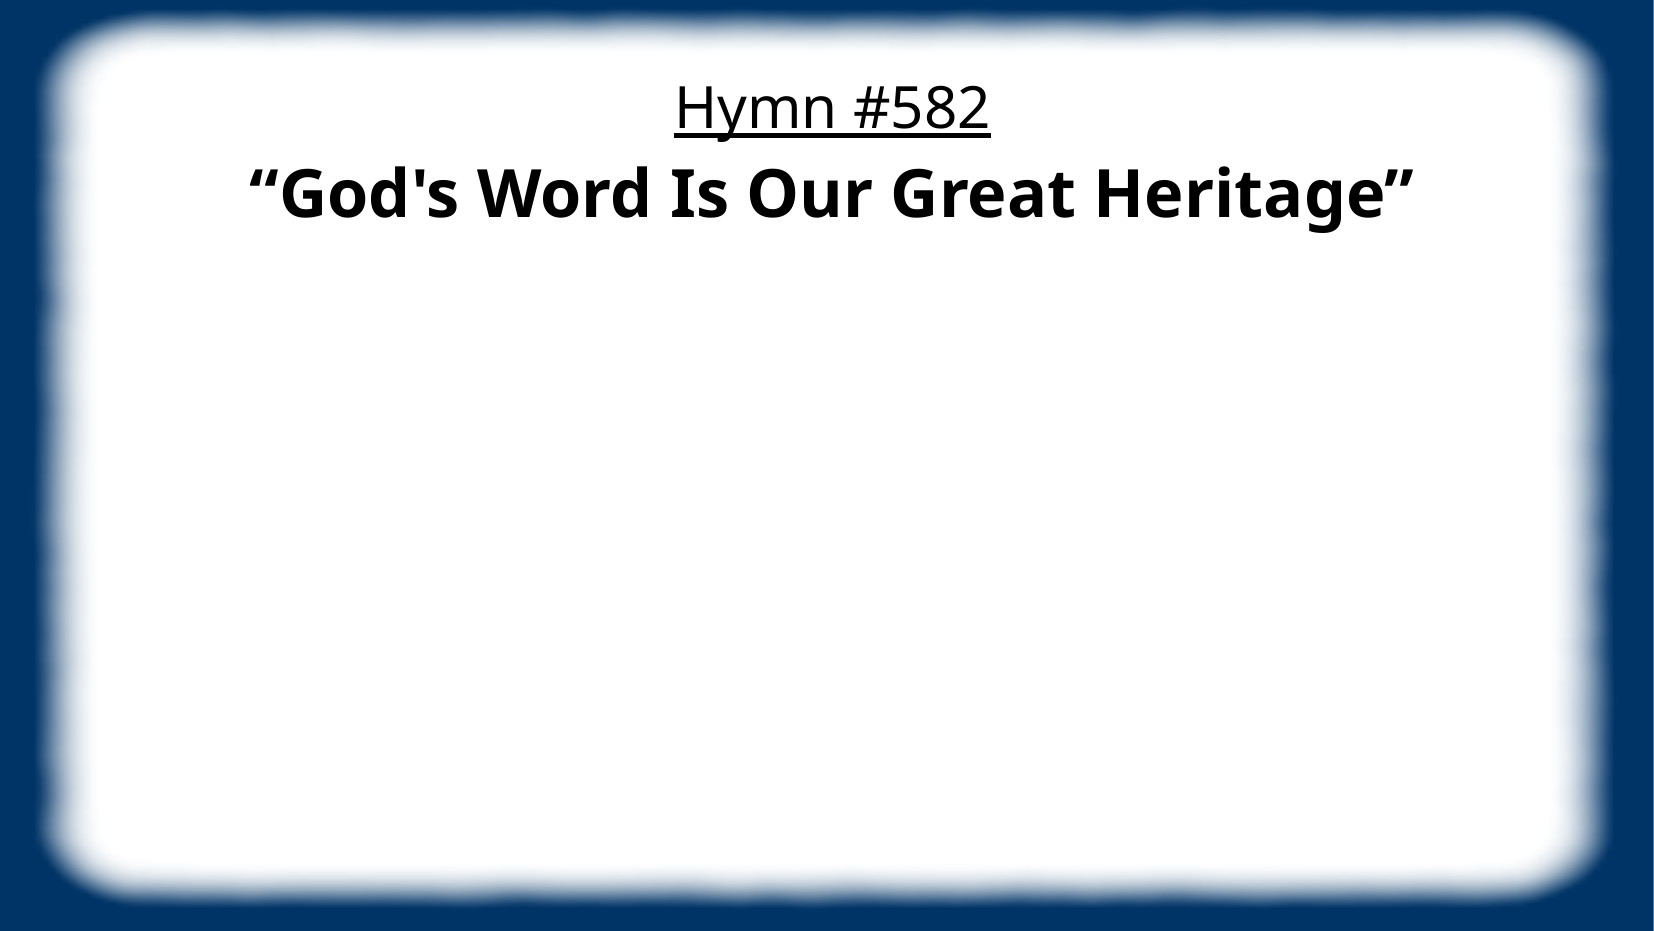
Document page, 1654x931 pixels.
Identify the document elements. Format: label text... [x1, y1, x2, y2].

text_box Hymn #582 “God's Word Is Our Great Heritage” [105, 59, 1561, 241]
picture [0, 0, 1654, 931]
